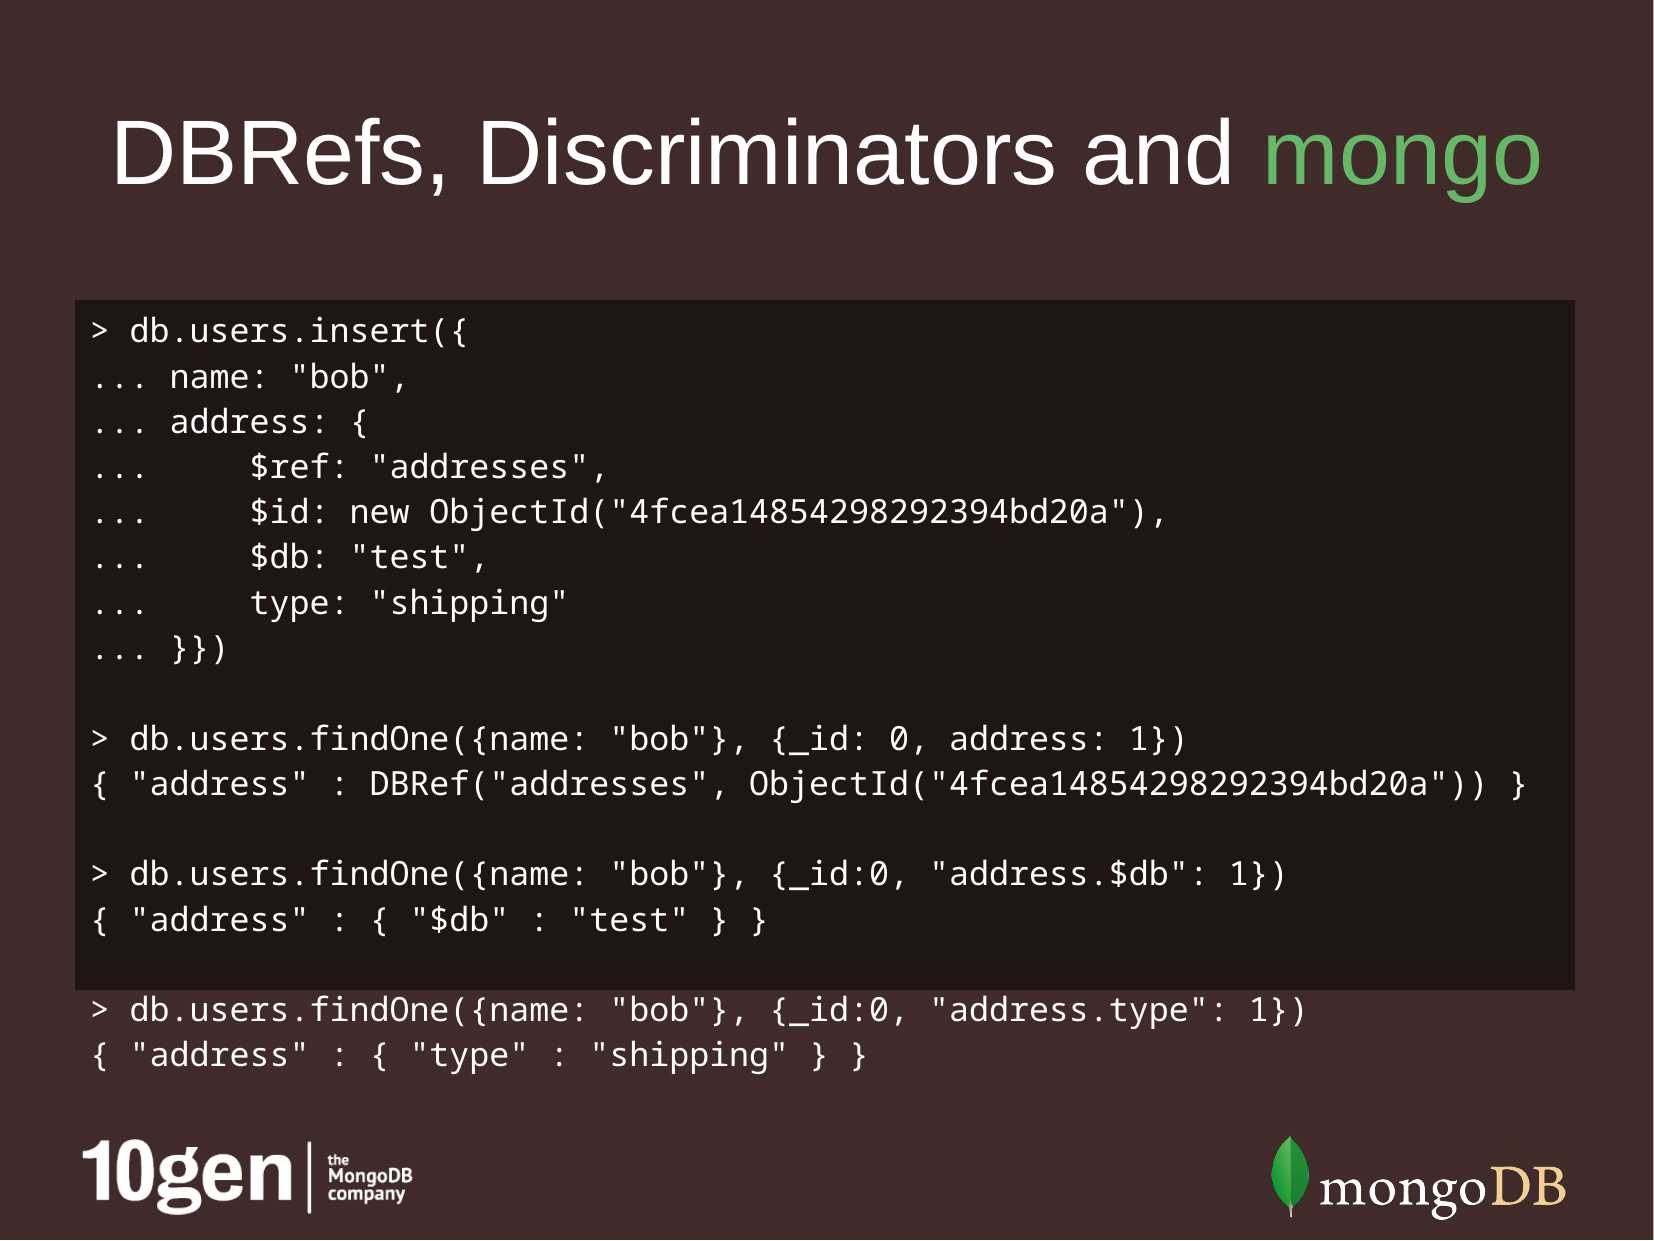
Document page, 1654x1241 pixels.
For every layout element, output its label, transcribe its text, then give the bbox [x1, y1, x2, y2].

picture [1260, 1124, 1576, 1230]
picture [82, 1139, 413, 1215]
text_box > db.users.insert({ ... name: "bob", ... address: { ... $ref: "addresses", ... $id: new ObjectId("4fcea14854298292394bd20a"), ... $db: "test", ... type: "shipping" ... }}) > db.users.findOne({name: "bob"}, {_id: 0, address: 1}) { "address" : DBRef("addresses", ObjectId("4fcea14854298292394bd20a")) } > db.users.findOne({name: "bob"}, {_id:0, "address.$db": 1}) { "address" : { "$db" : "test" } } > db.users.findOne({name: "bob"}, {_id:0, "address.type": 1}) { "address" : { "type" : "shipping" } } [75, 300, 1576, 991]
title DBRefs, Discriminators and mongo [82, 49, 1571, 257]
